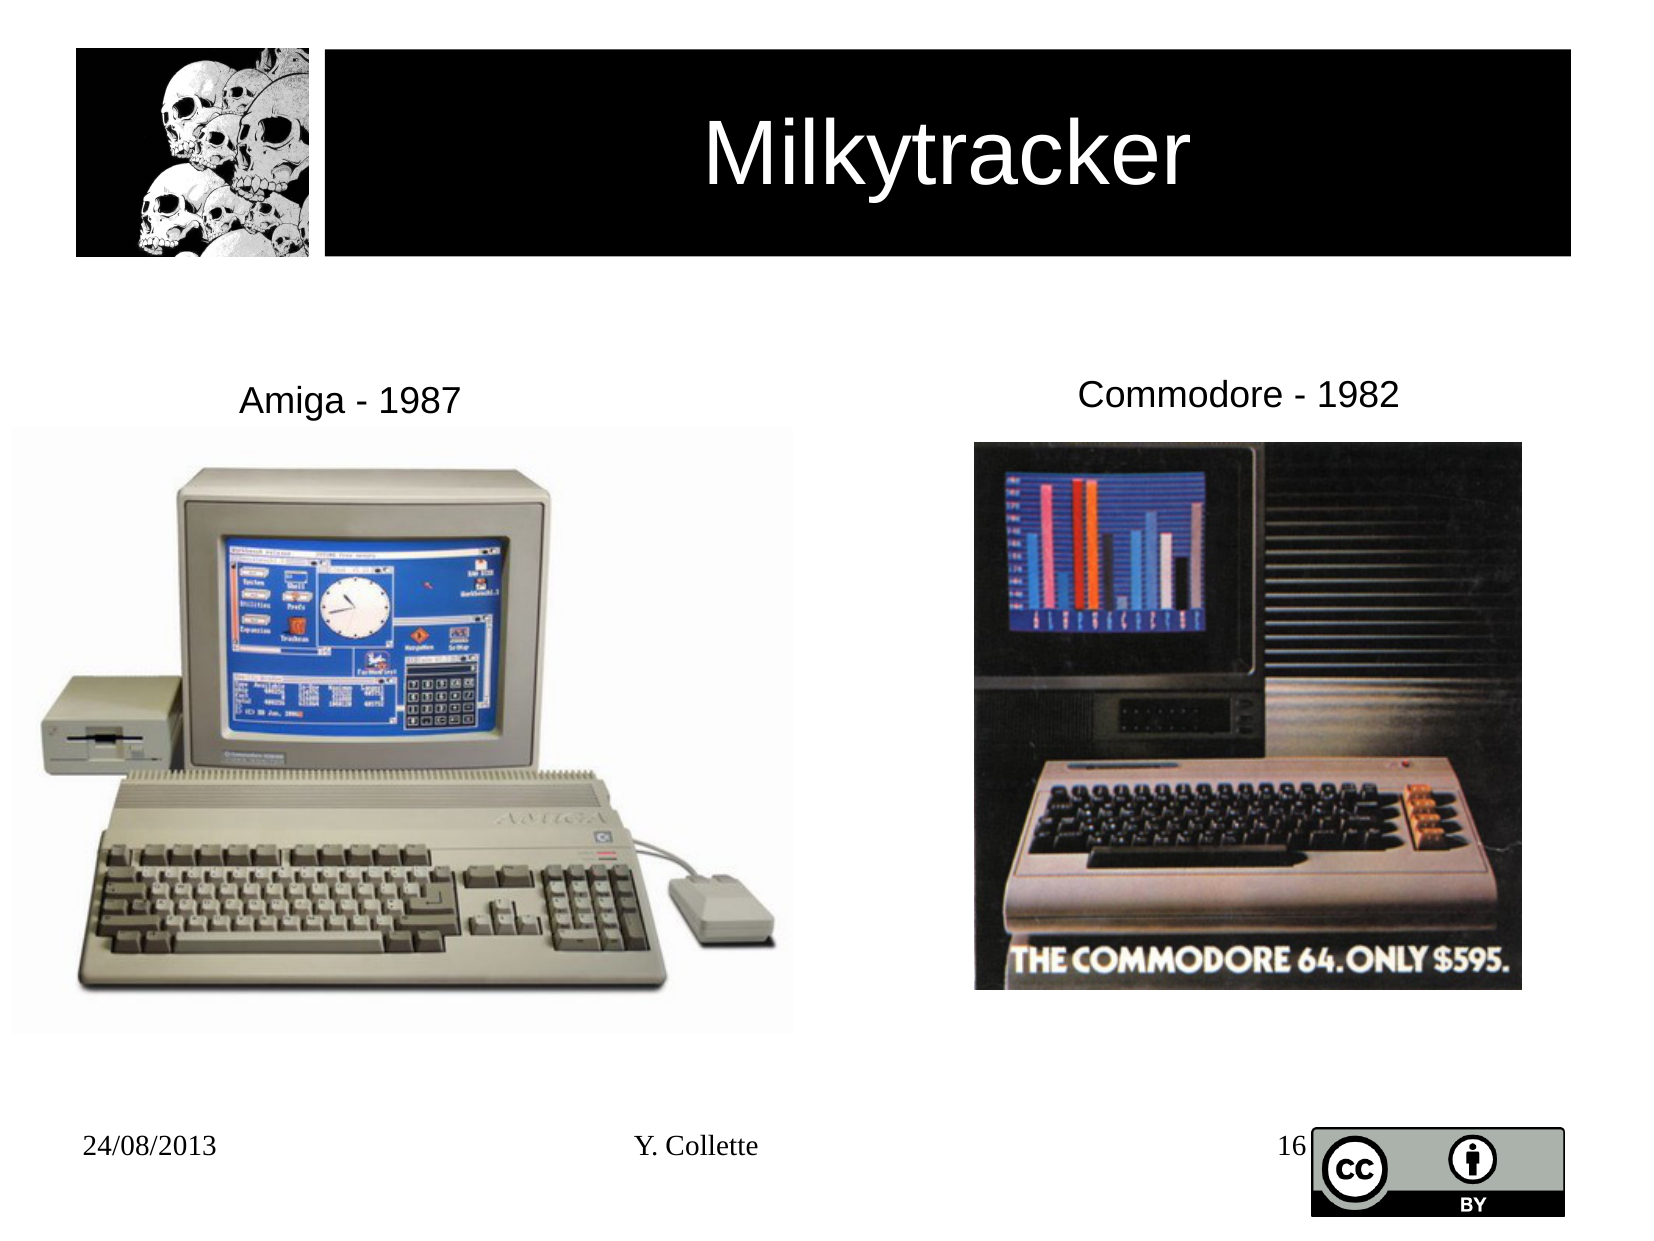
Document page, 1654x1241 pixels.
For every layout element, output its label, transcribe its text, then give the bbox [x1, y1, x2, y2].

text_box Amiga - 1987 [224, 372, 491, 429]
picture [974, 442, 1522, 990]
text_box Commodore - 1982 [1062, 366, 1418, 423]
picture [1311, 1127, 1565, 1217]
picture [76, 48, 309, 257]
picture [11, 427, 793, 1034]
title Milkytracker [324, 49, 1571, 257]
